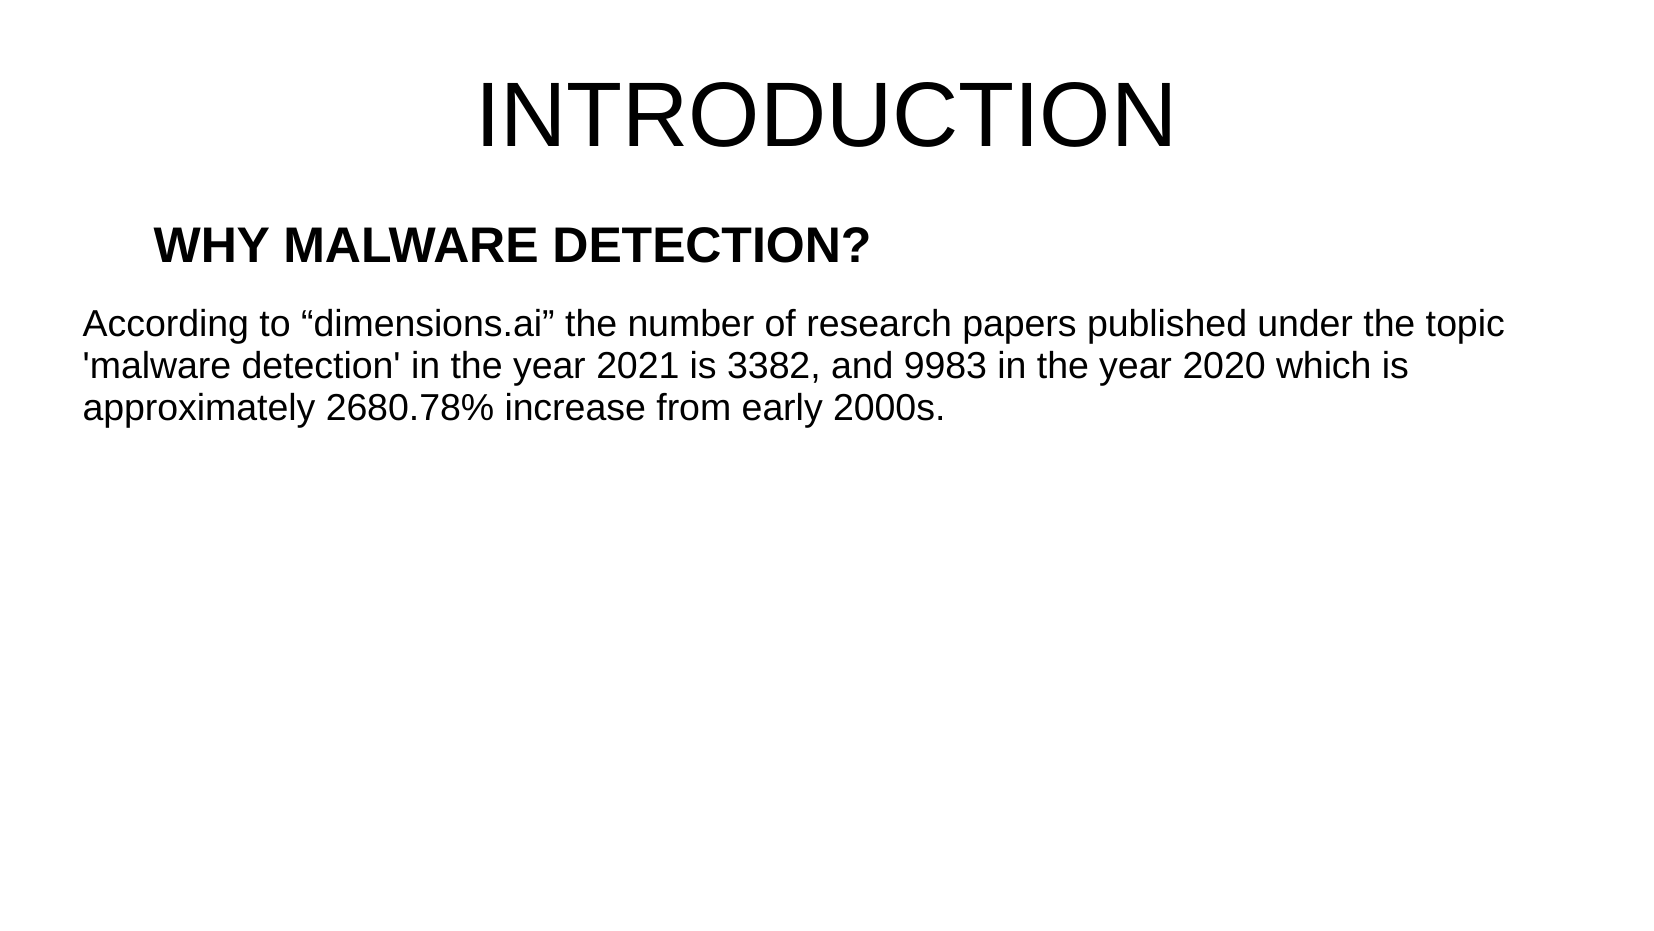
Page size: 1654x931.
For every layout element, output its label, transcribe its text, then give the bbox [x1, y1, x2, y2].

title INTRODUCTION [82, 37, 1571, 193]
list WHY MALWARE DETECTION? According to “dimensions.ai” the number of research papers published under the topic 'malware detection' in the year 2021 is 3382, and 9983 in the year 2020 which is approximately 2680.78% increase from early 2000s. [82, 217, 1571, 758]
